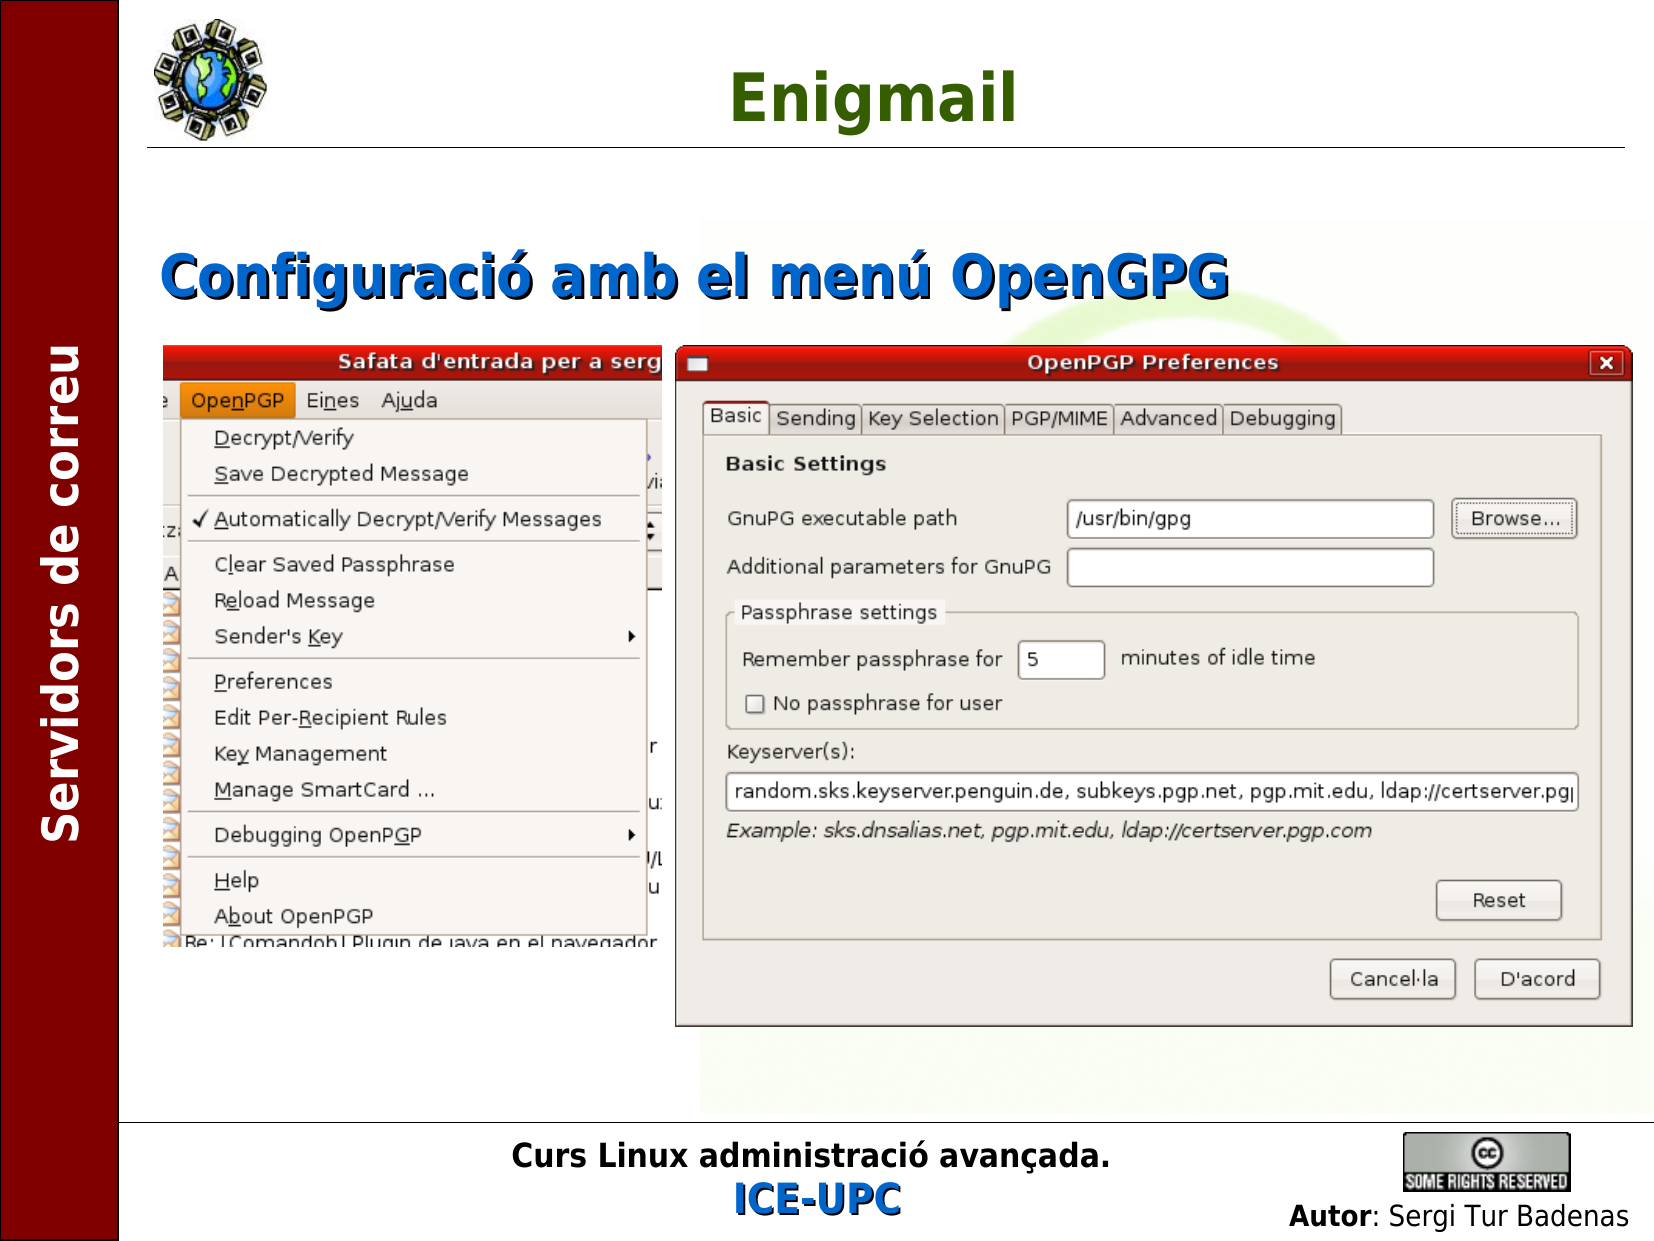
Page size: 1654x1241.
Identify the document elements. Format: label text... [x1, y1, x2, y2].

picture [163, 345, 662, 947]
title Enigmail [129, 56, 1619, 141]
picture [1403, 1132, 1571, 1192]
picture [675, 217, 1654, 1113]
picture [154, 19, 268, 56]
list Configuració amb el menú OpenGPG [141, 242, 1630, 1078]
